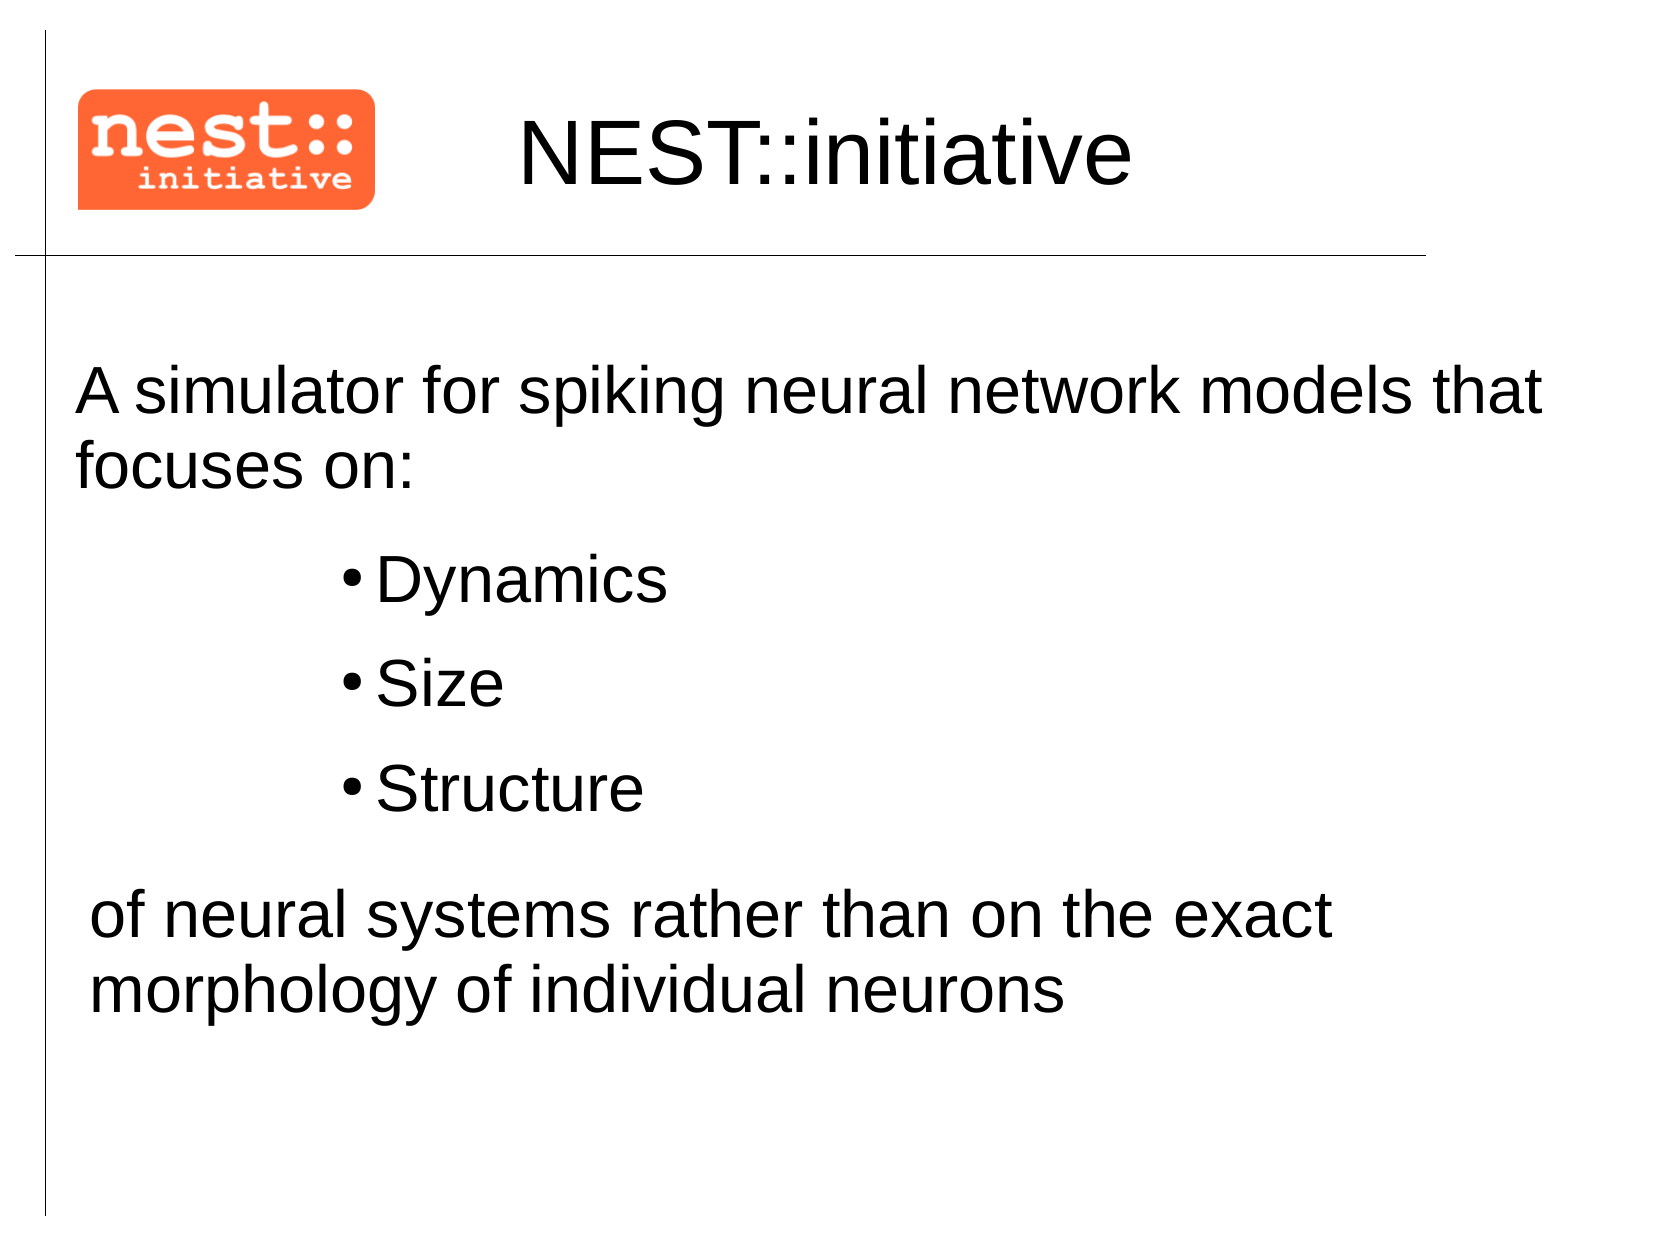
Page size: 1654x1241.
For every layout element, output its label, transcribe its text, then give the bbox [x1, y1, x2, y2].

title NEST::initiative [82, 49, 1571, 257]
text_box Dynamics Size Structure [325, 534, 1201, 870]
subtitle A simulator for spiking neural network models that focuses on: [75, 285, 1561, 646]
picture [78, 89, 376, 211]
text_box of neural systems rather than on the exact morphology of individual neurons [75, 870, 1516, 1111]
